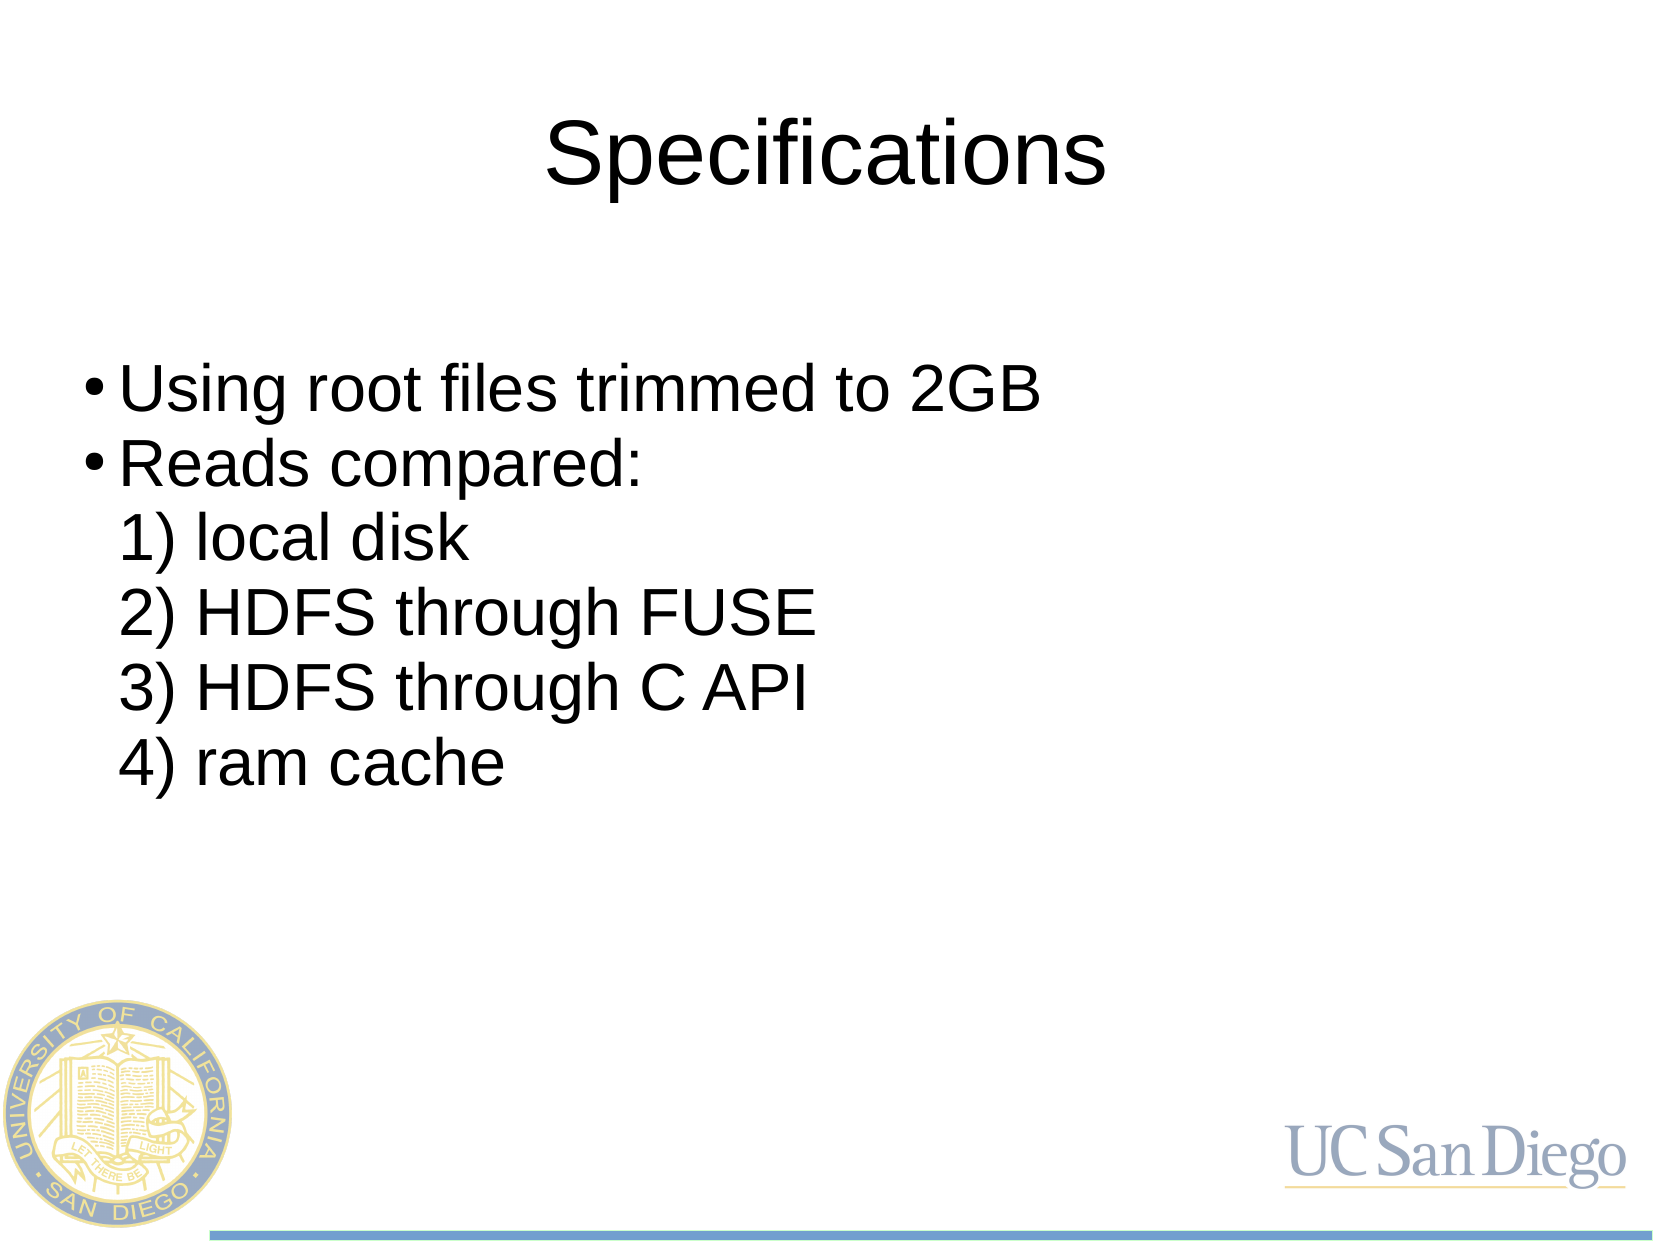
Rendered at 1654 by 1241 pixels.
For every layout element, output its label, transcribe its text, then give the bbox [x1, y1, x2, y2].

picture [1253, 1089, 1653, 1230]
picture [0, 995, 234, 1231]
text_box [209, 1230, 1653, 1241]
subtitle Using root files trimmed to 2GB Reads compared: local disk HDFS through FUSE HDFS through C API ram cache [82, 290, 1571, 1010]
title Specifications [82, 49, 1571, 257]
